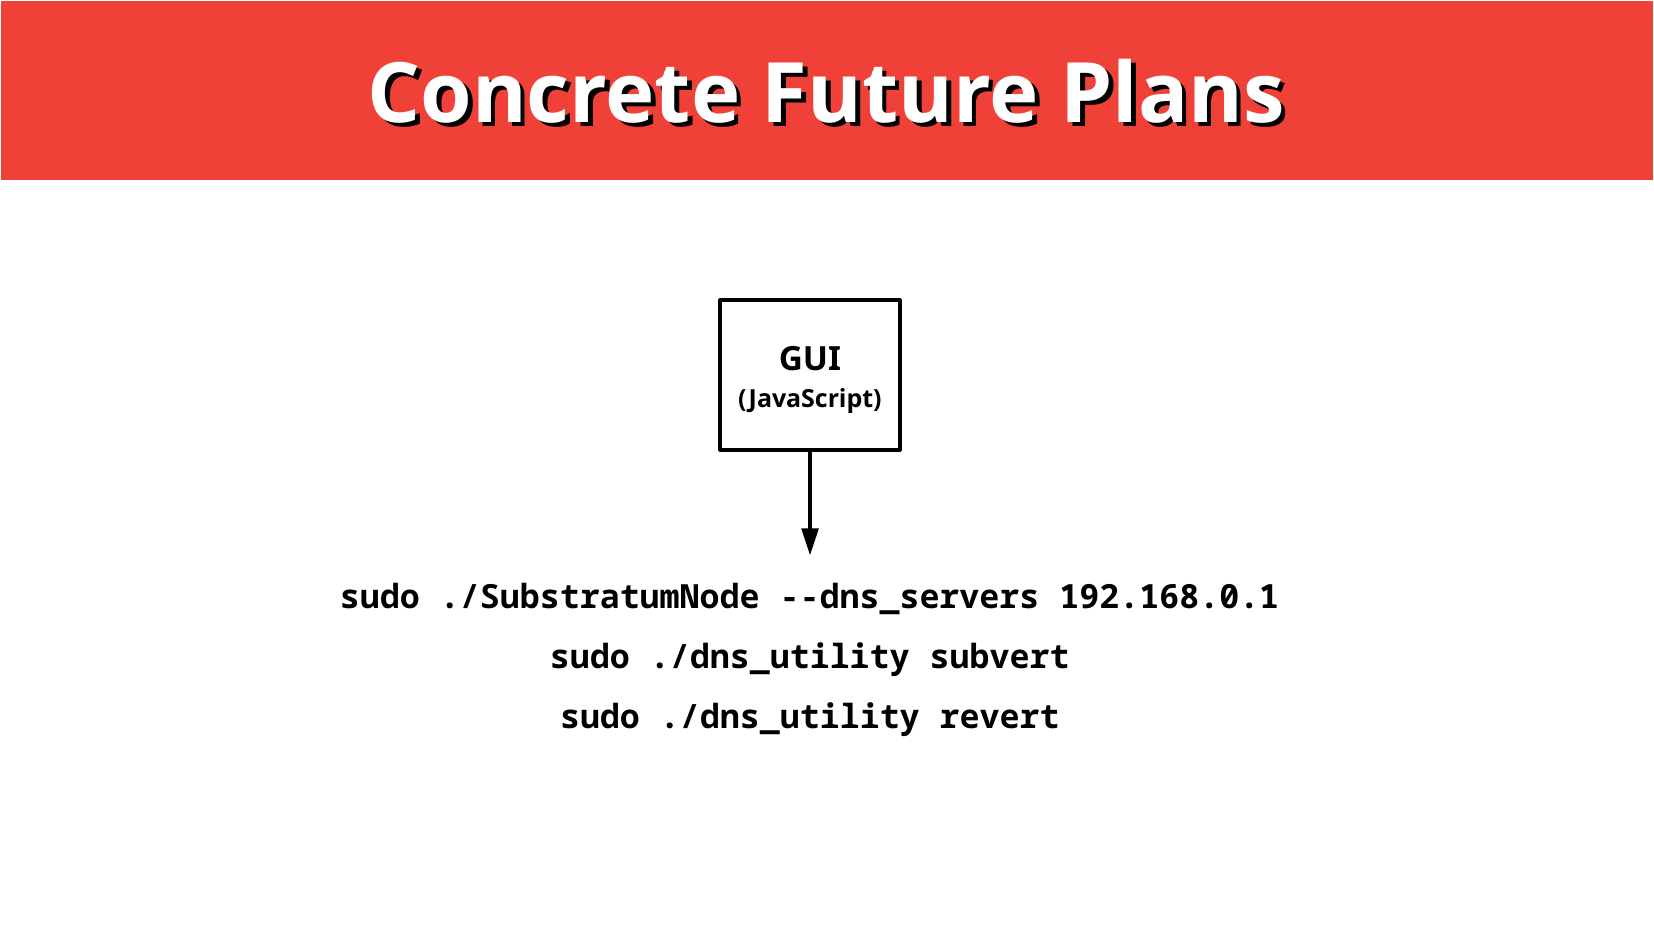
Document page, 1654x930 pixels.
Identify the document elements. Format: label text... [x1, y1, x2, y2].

text_box sudo ./dns_utility revert [180, 690, 1441, 742]
text_box sudo ./SubstratumNode --dns_servers 192.168.0.1 [180, 570, 1441, 622]
subtitle [82, 217, 1571, 757]
text_box GUI (JavaScript) [720, 300, 901, 450]
text_box sudo ./dns_utility subvert [180, 630, 1441, 682]
text_box Concrete Future Plans [0, 0, 1653, 181]
